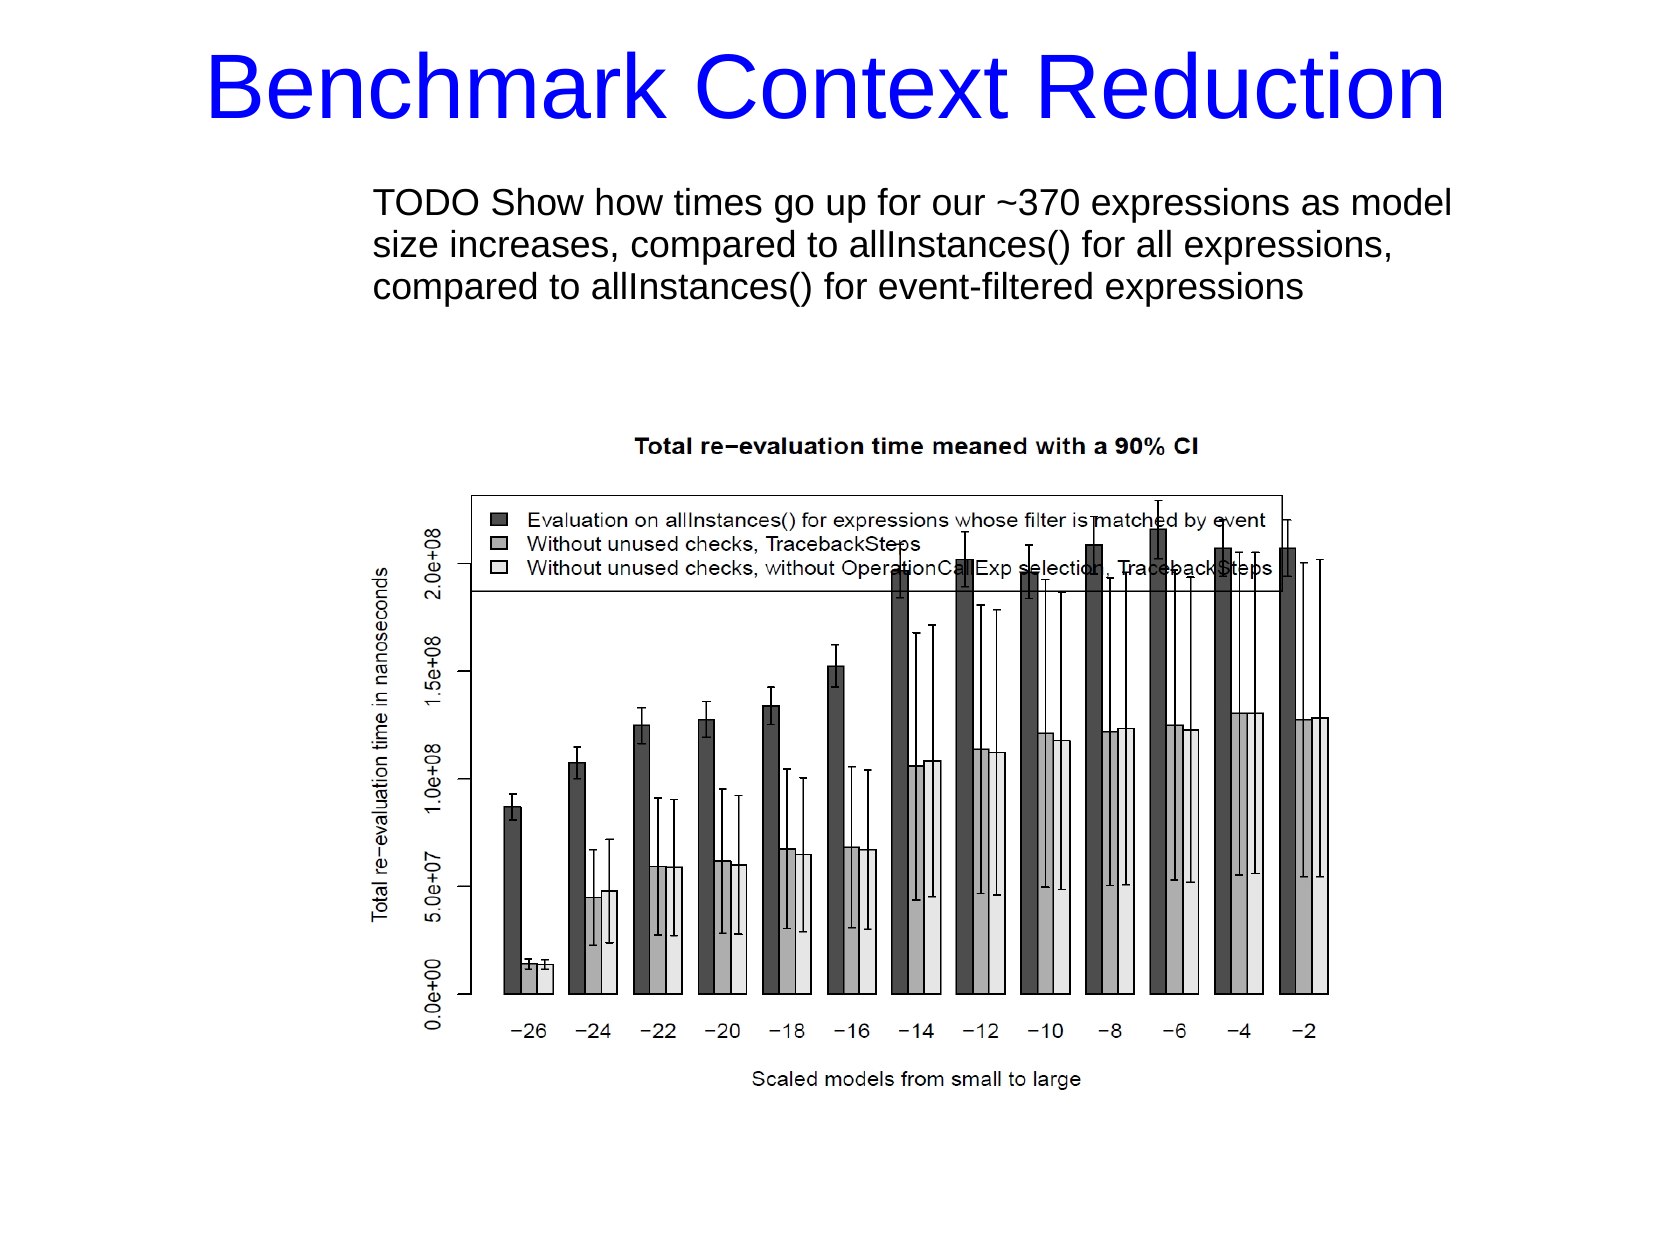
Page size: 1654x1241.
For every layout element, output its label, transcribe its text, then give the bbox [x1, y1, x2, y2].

picture [365, 422, 1344, 1094]
text_box TODO Show how times go up for our ~370 expressions as model size increases, compared to allInstances() for all expressions, compared to allInstances() for event-filtered expressions [357, 173, 1467, 315]
title Benchmark Context Reduction [82, 19, 1571, 155]
